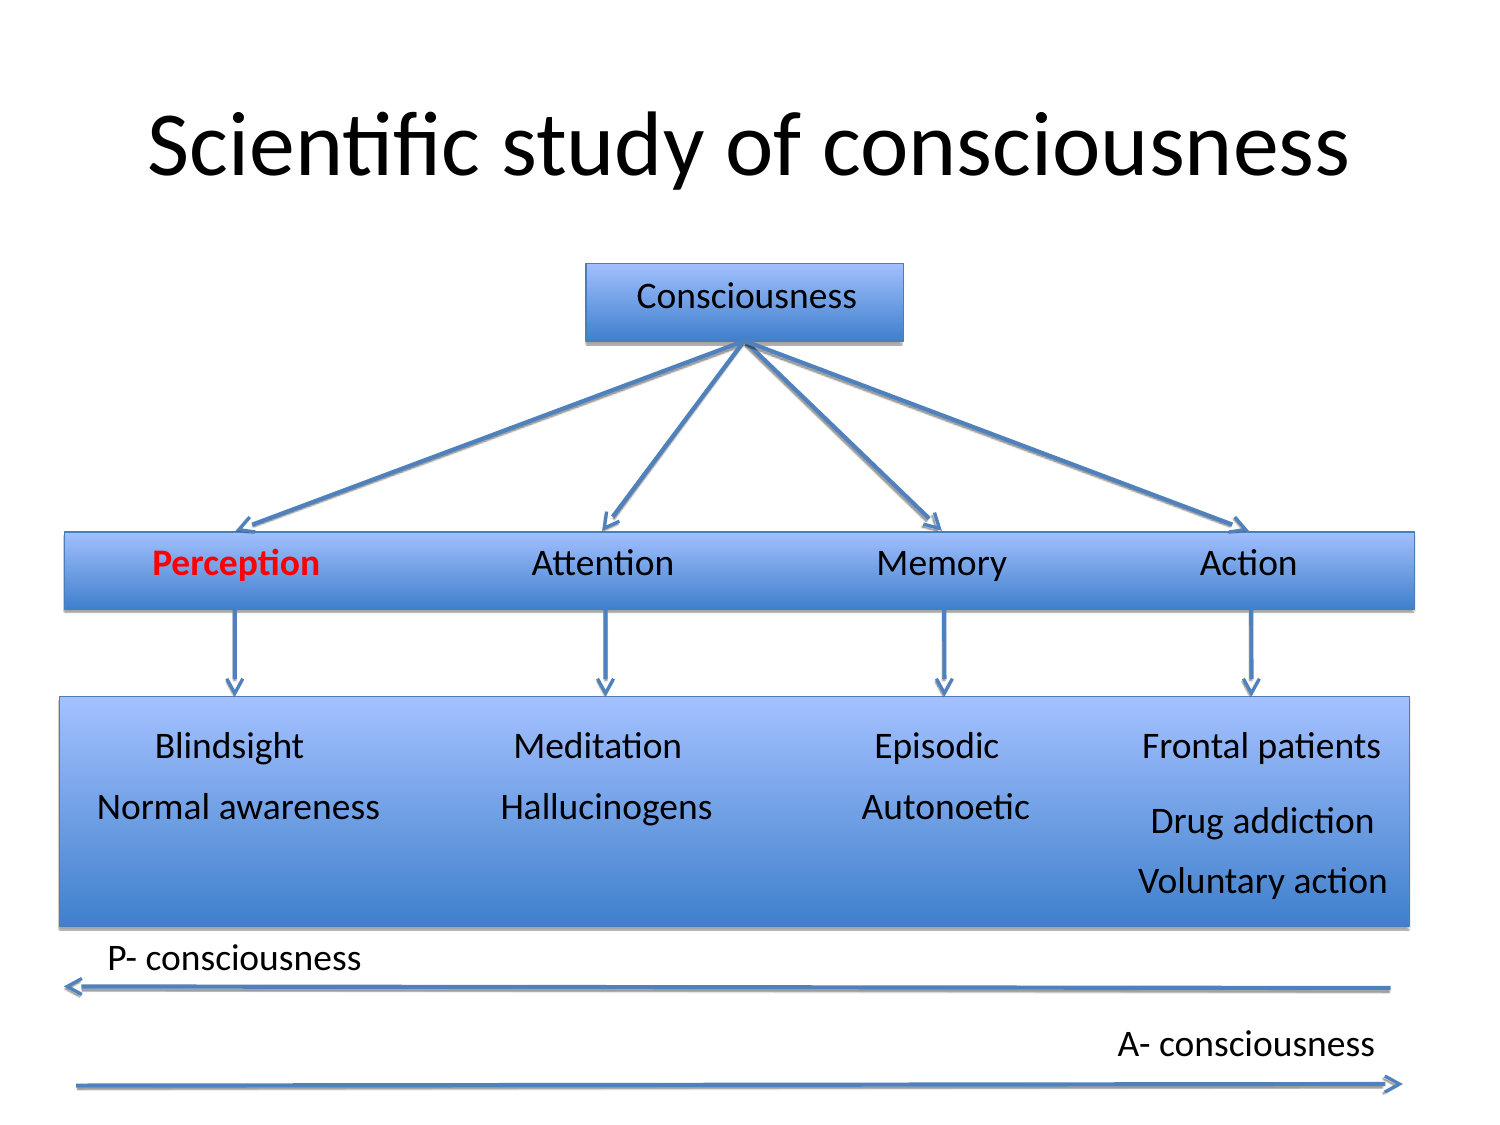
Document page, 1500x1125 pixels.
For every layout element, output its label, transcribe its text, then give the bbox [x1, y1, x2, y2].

text_box Action [1185, 530, 1313, 591]
text_box [585, 263, 904, 341]
text_box [59, 696, 1410, 926]
text_box A- consciousness [1103, 1011, 1391, 1072]
text_box Memory [861, 530, 1022, 591]
text_box [64, 532, 1415, 610]
text_box P- consciousness [92, 925, 377, 986]
text_box Voluntary action [1123, 848, 1403, 908]
text_box Drug addiction [1135, 788, 1390, 848]
text_box Perception [137, 530, 336, 591]
text_box Meditation [498, 713, 698, 774]
text_box Attention [516, 530, 690, 591]
text_box Normal awareness [82, 774, 396, 835]
text_box Hallucinogens [485, 774, 728, 835]
text_box Blindsight [140, 713, 320, 774]
text_box Autonoetic [846, 774, 1045, 835]
title Scientific study of consciousness [75, 45, 1425, 233]
text_box Consciousness [621, 263, 873, 324]
text_box Episodic [859, 713, 1015, 774]
text_box Frontal patients [1127, 713, 1396, 774]
